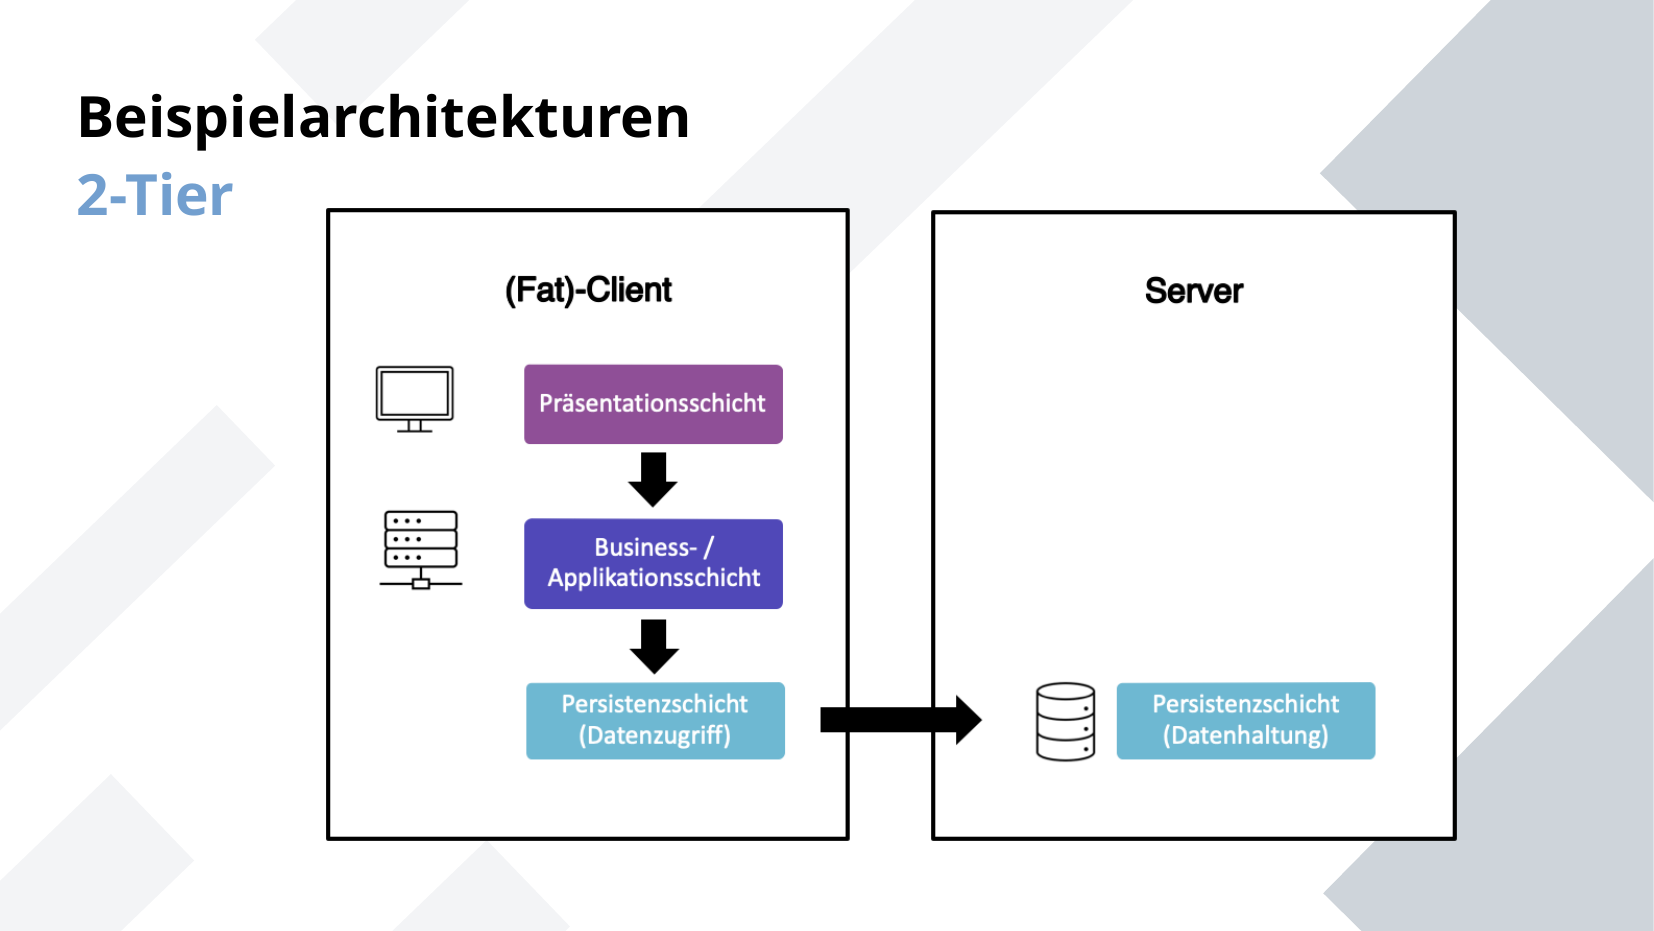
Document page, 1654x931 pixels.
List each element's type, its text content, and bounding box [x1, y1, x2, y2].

title Beispielarchitekturen 2-Tier [76, 76, 1565, 233]
picture [324, 206, 1459, 843]
